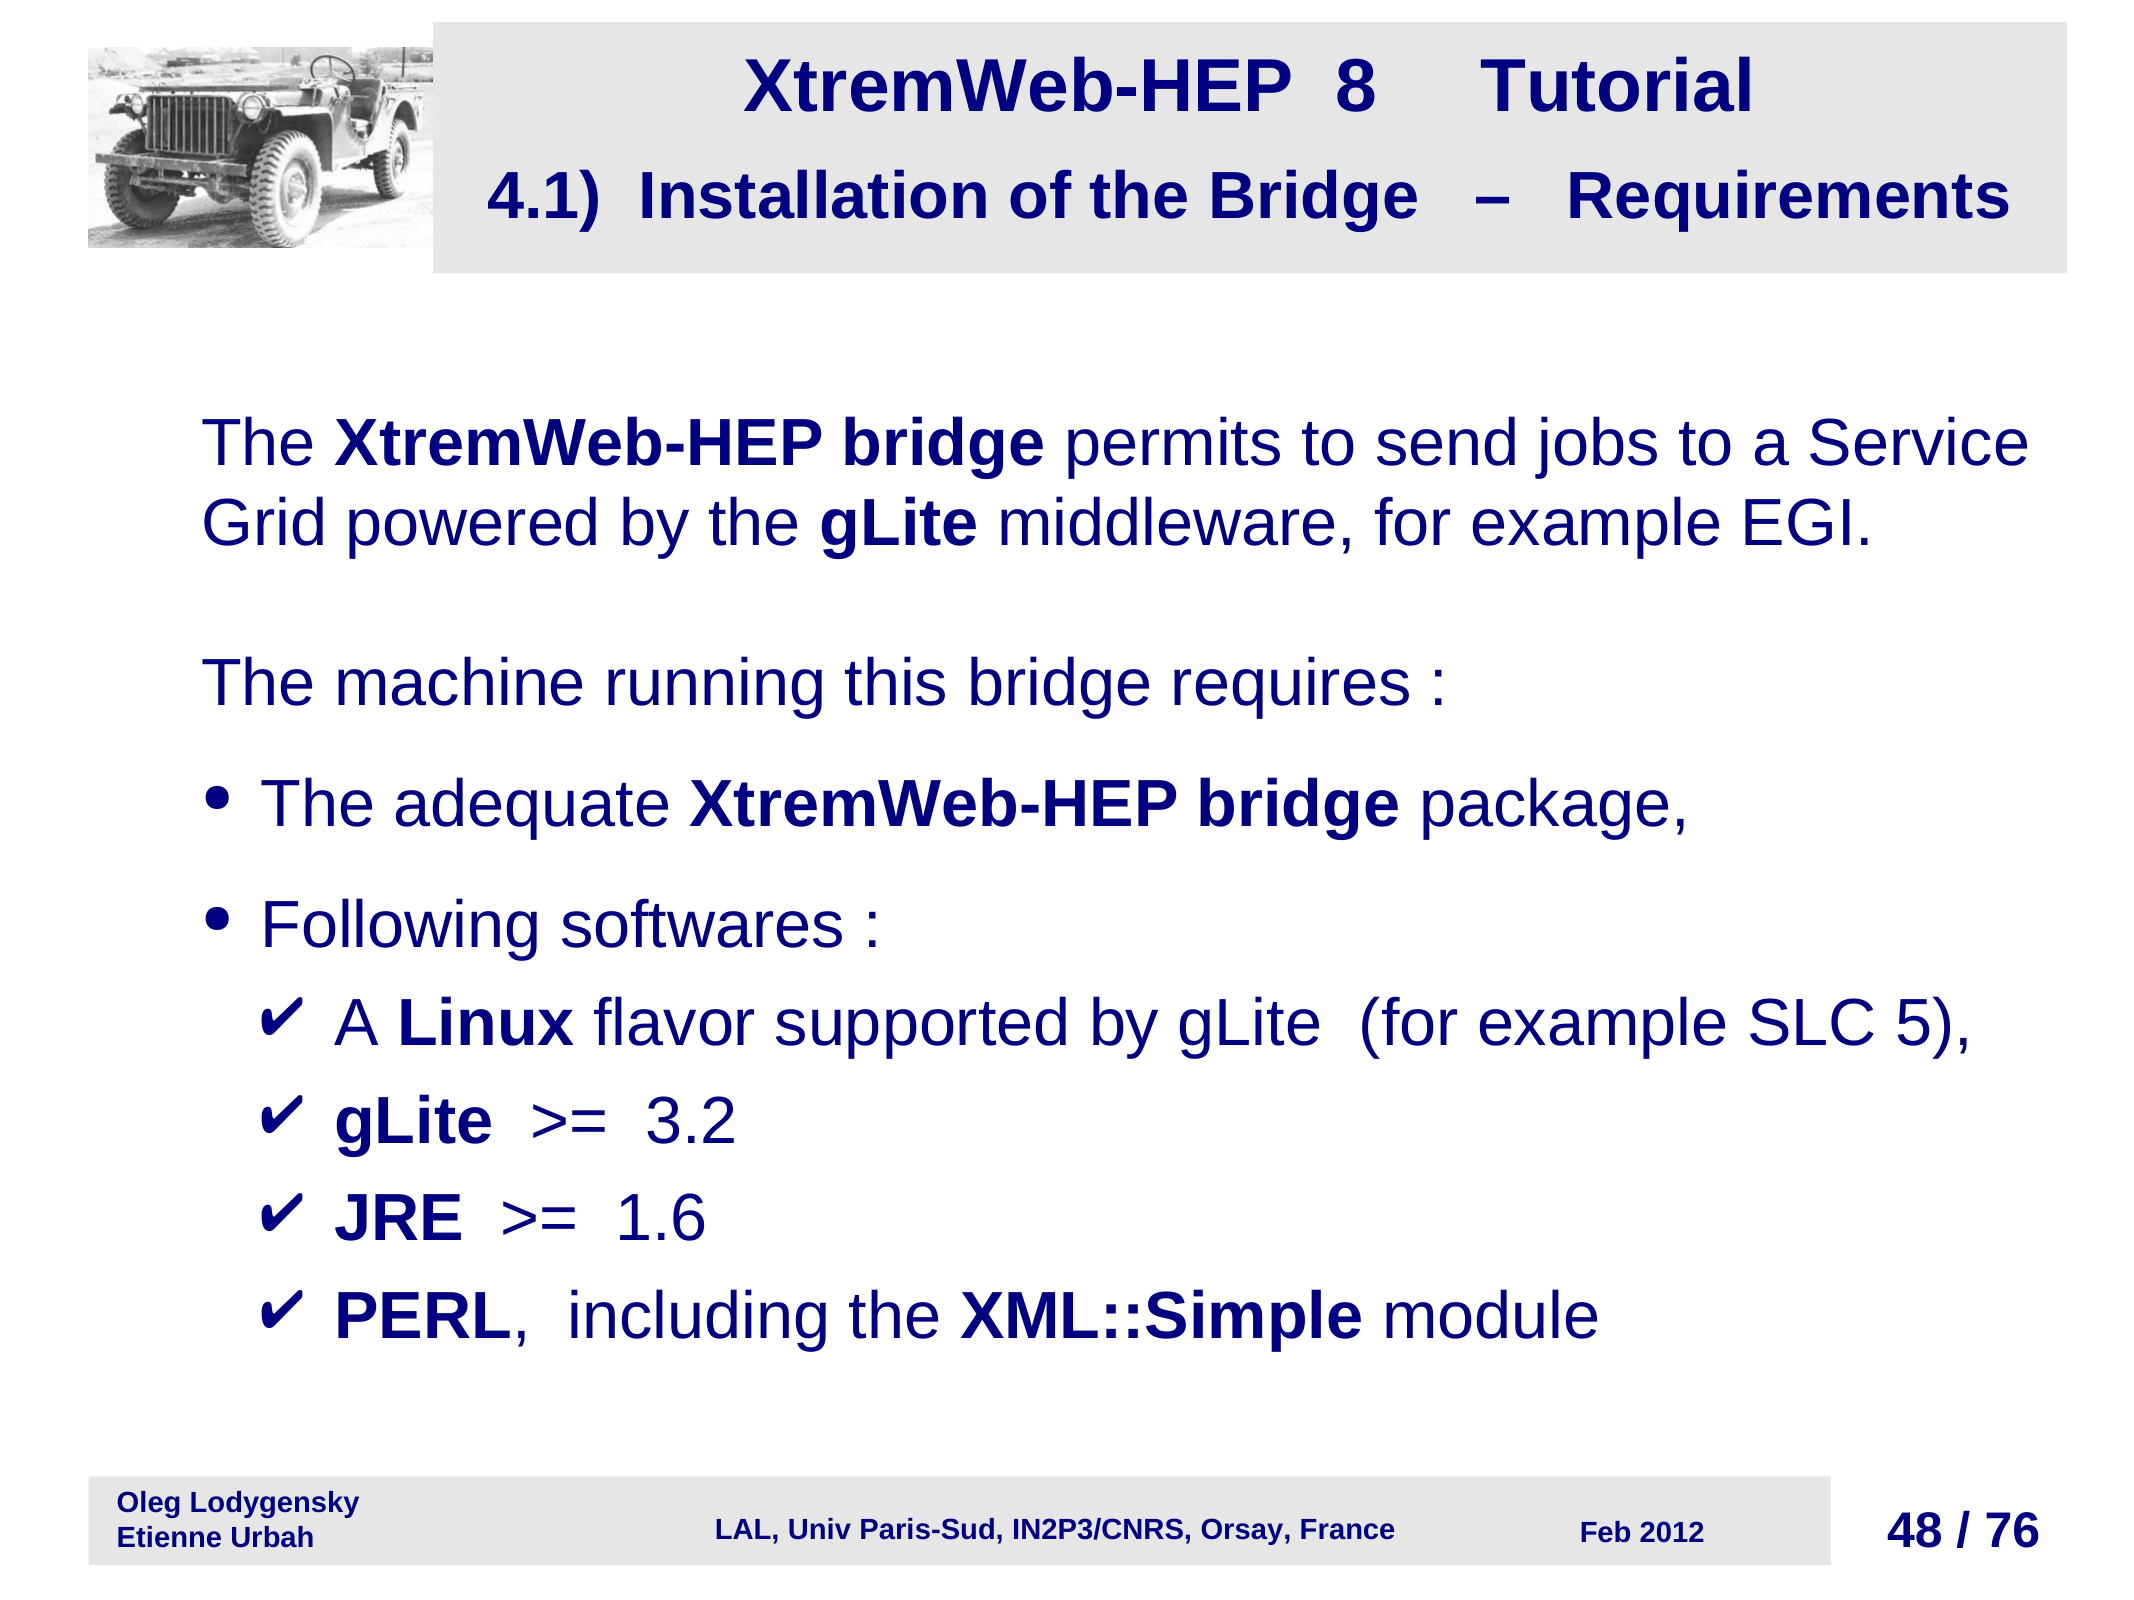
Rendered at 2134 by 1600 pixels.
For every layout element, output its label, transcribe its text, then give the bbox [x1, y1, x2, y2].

text_box The XtremWeb-HEP bridge permits to send jobs to a Service Grid powered by the gLite middleware, for example EGI. The machine running this bridge requires : The adequate XtremWeb-HEP bridge package, Following softwares : A Linux flavor supported by gLite (for example SLC 5), gLite >= 3.2 JRE >= 1.6 PERL, including the XML::Simple module [191, 398, 2053, 1344]
title 4.1) Installation of the Bridge – Requirements [442, 118, 2067, 266]
picture [88, 47, 433, 248]
